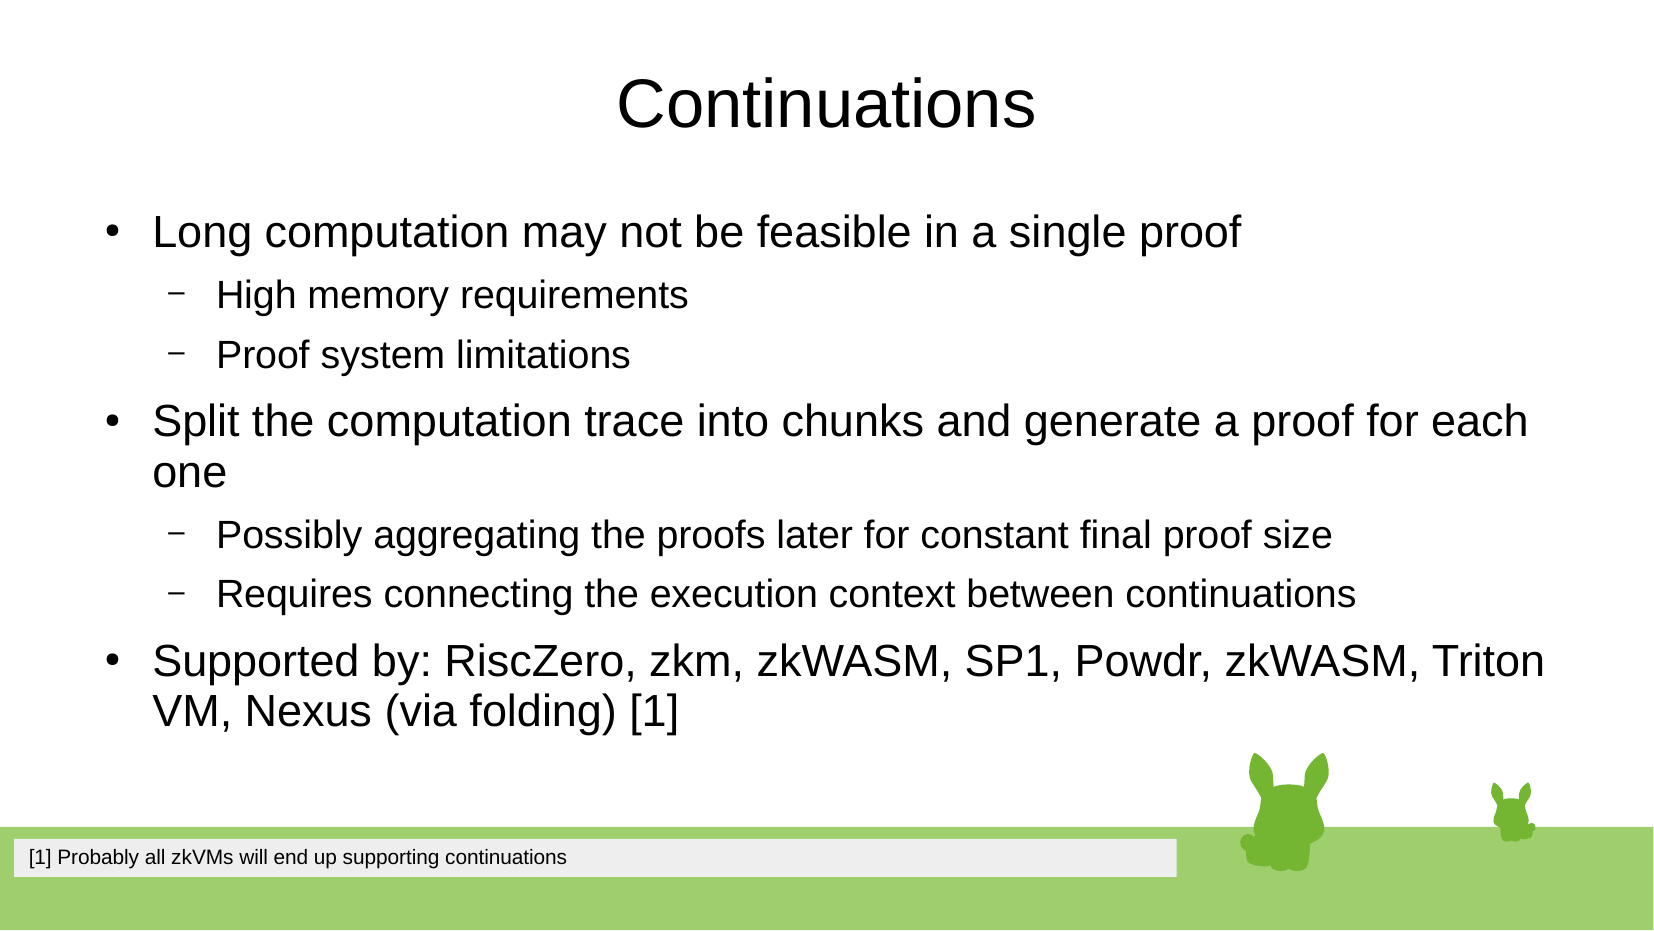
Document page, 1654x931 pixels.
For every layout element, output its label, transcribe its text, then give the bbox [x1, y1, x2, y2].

title Continuations [88, 29, 1565, 178]
list Long computation may not be feasible in a single proof High memory requirements Proof system limitations Split the computation trace into chunks and generate a proof for each one Possibly aggregating the proofs later for constant final proof size Requires connecting the execution context between continuations Supported by: RiscZero, zkm, zkWASM, SP1, Powdr, zkWASM, Triton VM, Nexus (via folding) [1] [88, 206, 1565, 739]
text_box [1] Probably all zkVMs will end up supporting continuations [14, 838, 1177, 877]
